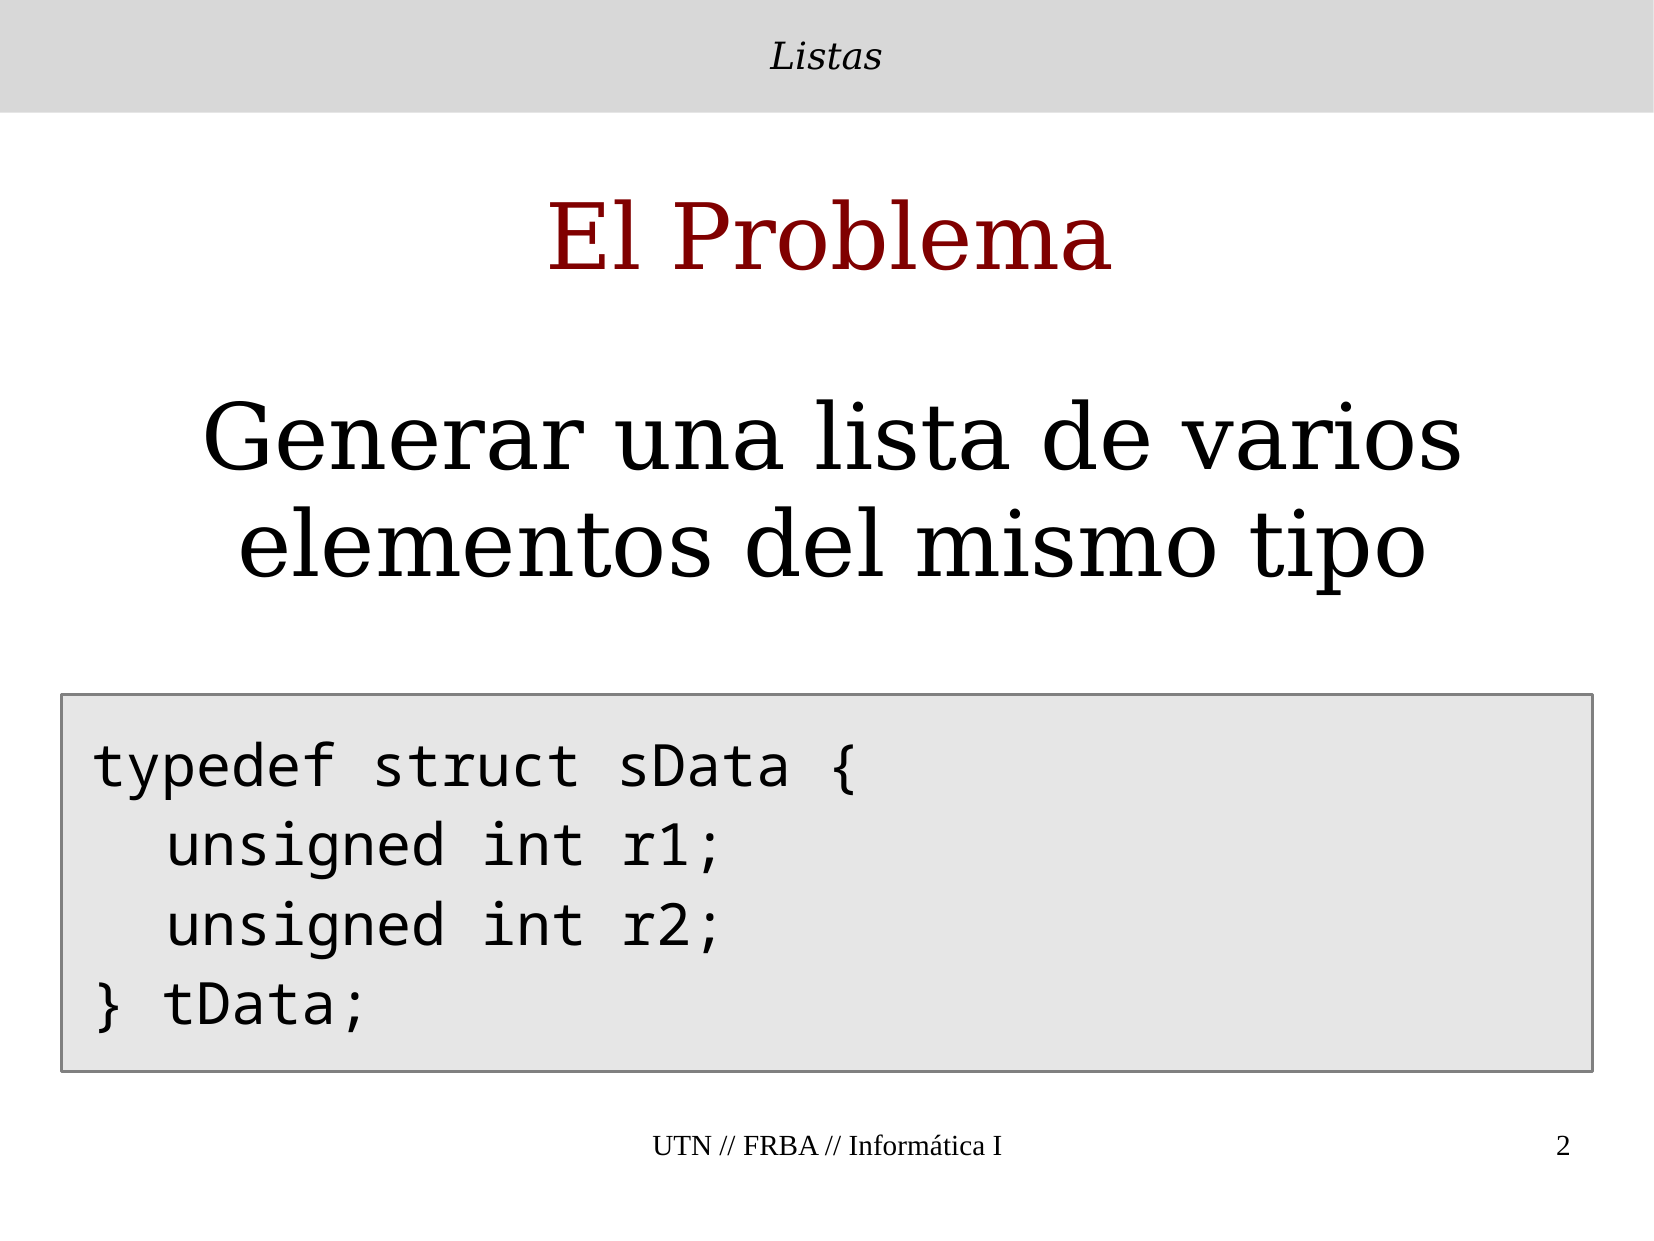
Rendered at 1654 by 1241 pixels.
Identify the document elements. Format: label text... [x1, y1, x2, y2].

text_box Listas [0, 0, 1654, 113]
title El Problema [54, 133, 1607, 342]
title Generar una lista de varios elementos del mismo tipo [57, 384, 1610, 598]
title typedef struct sData { unsigned int r1; unsigned int r2; } tData; [61, 736, 1593, 1030]
